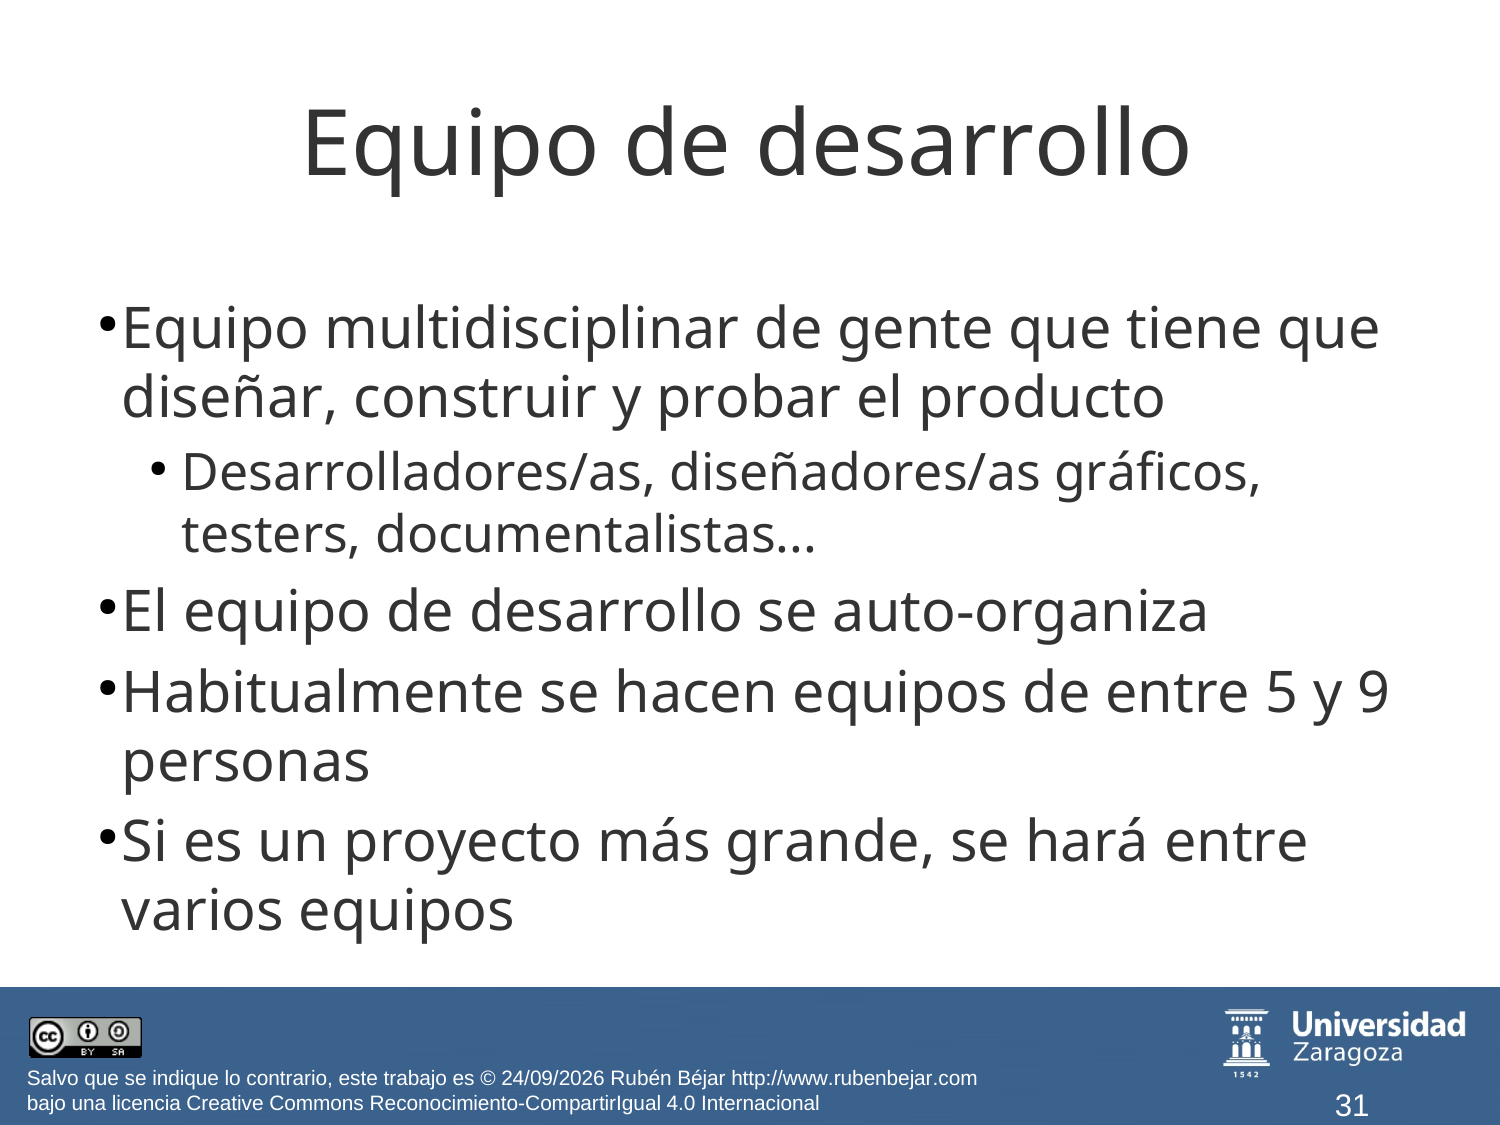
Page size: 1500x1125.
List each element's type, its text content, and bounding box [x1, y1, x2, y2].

title Equipo de desarrollo [74, 21, 1420, 257]
picture [0, 987, 1500, 1125]
list Equipo multidisciplinar de gente que tiene que diseñar, construir y probar el producto Desarrolladores/as, diseñadores/as gráficos, testers, documentalistas... El equipo de desarrollo se auto-organiza Habitualmente se hacen equipos de entre 5 y 9 personas Si es un proyecto más grande, se hará entre varios equipos [82, 283, 1418, 957]
